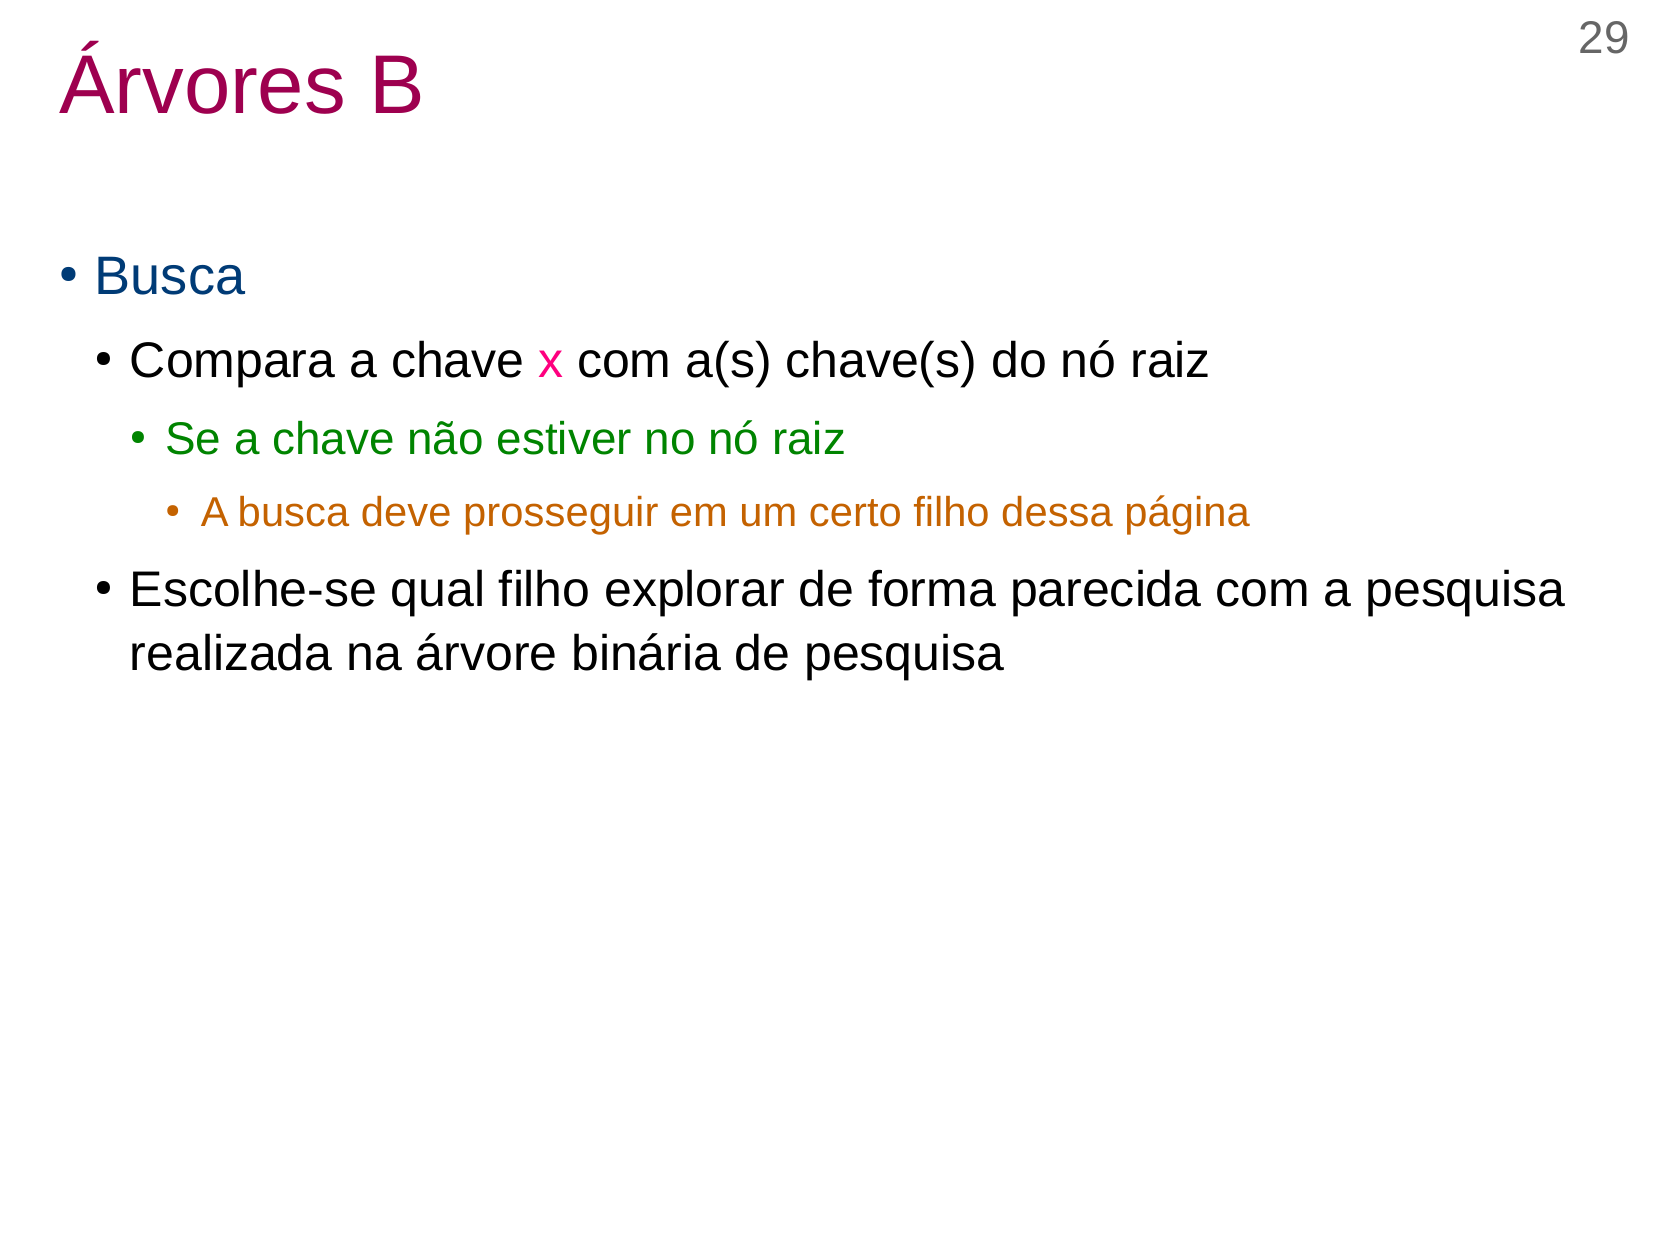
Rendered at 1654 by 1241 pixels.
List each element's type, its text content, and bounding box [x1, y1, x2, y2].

list Busca Compara a chave x com a(s) chave(s) do nó raiz Se a chave não estiver no nó raiz A busca deve prosseguir em um certo filho dessa página Escolhe-se qual filho explorar de forma parecida com a pesquisa realizada na árvore binária de pesquisa [59, 236, 1595, 1211]
title Árvores B [59, 29, 1595, 148]
